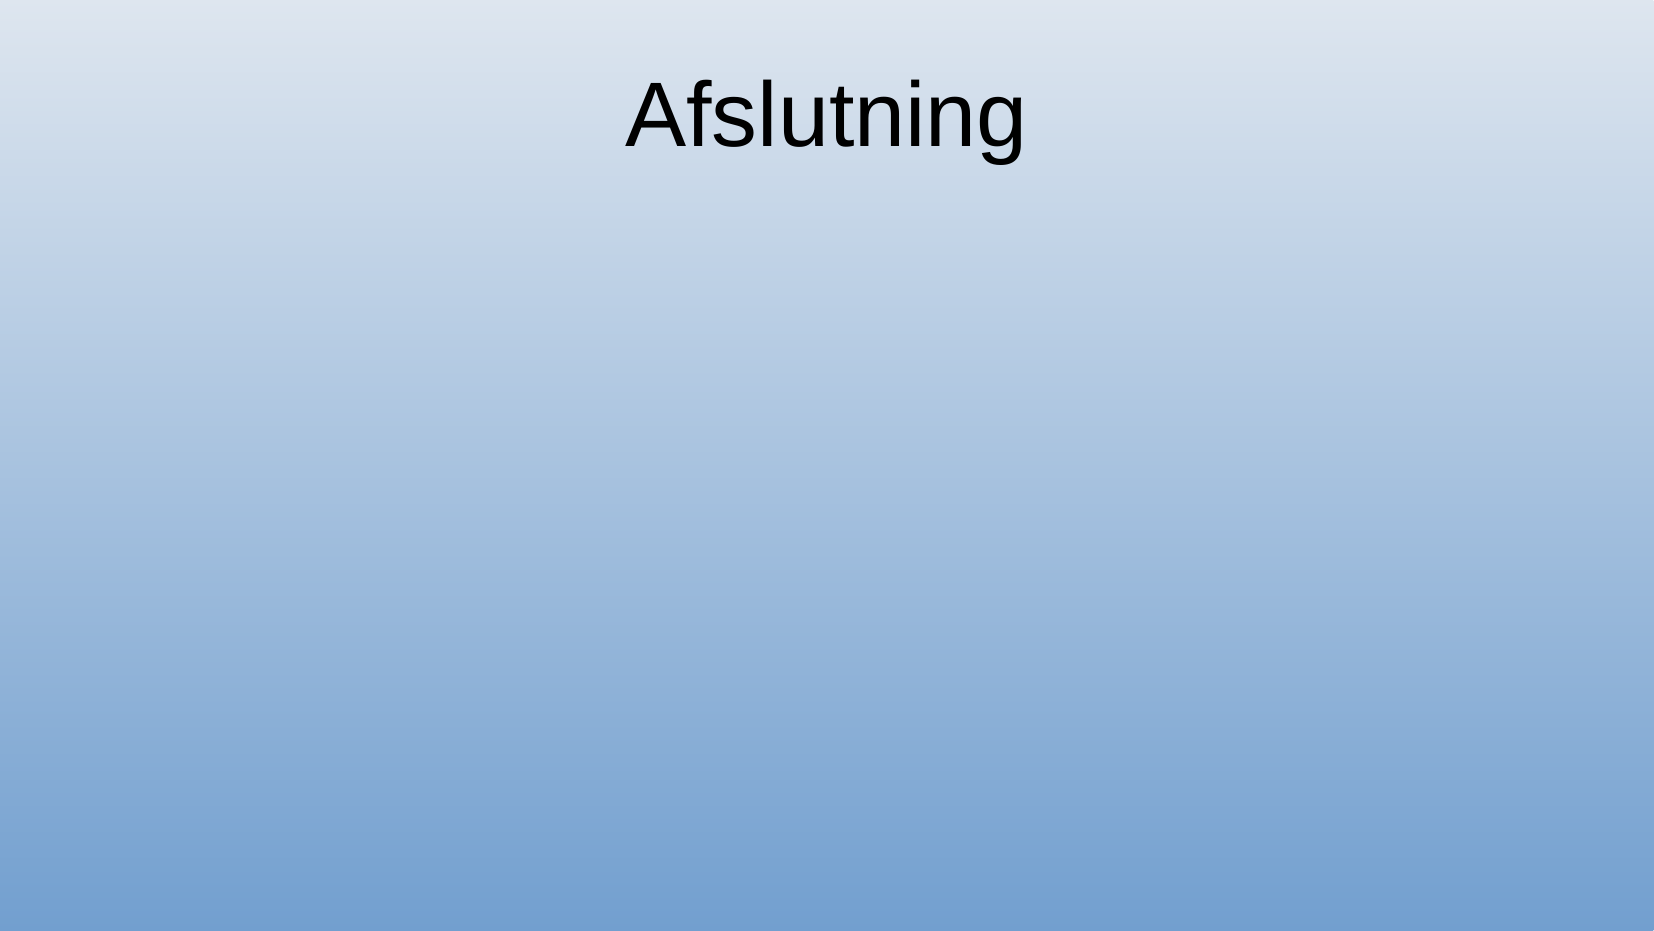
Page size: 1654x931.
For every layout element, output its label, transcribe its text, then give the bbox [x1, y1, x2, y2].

title Afslutning [82, 37, 1571, 193]
